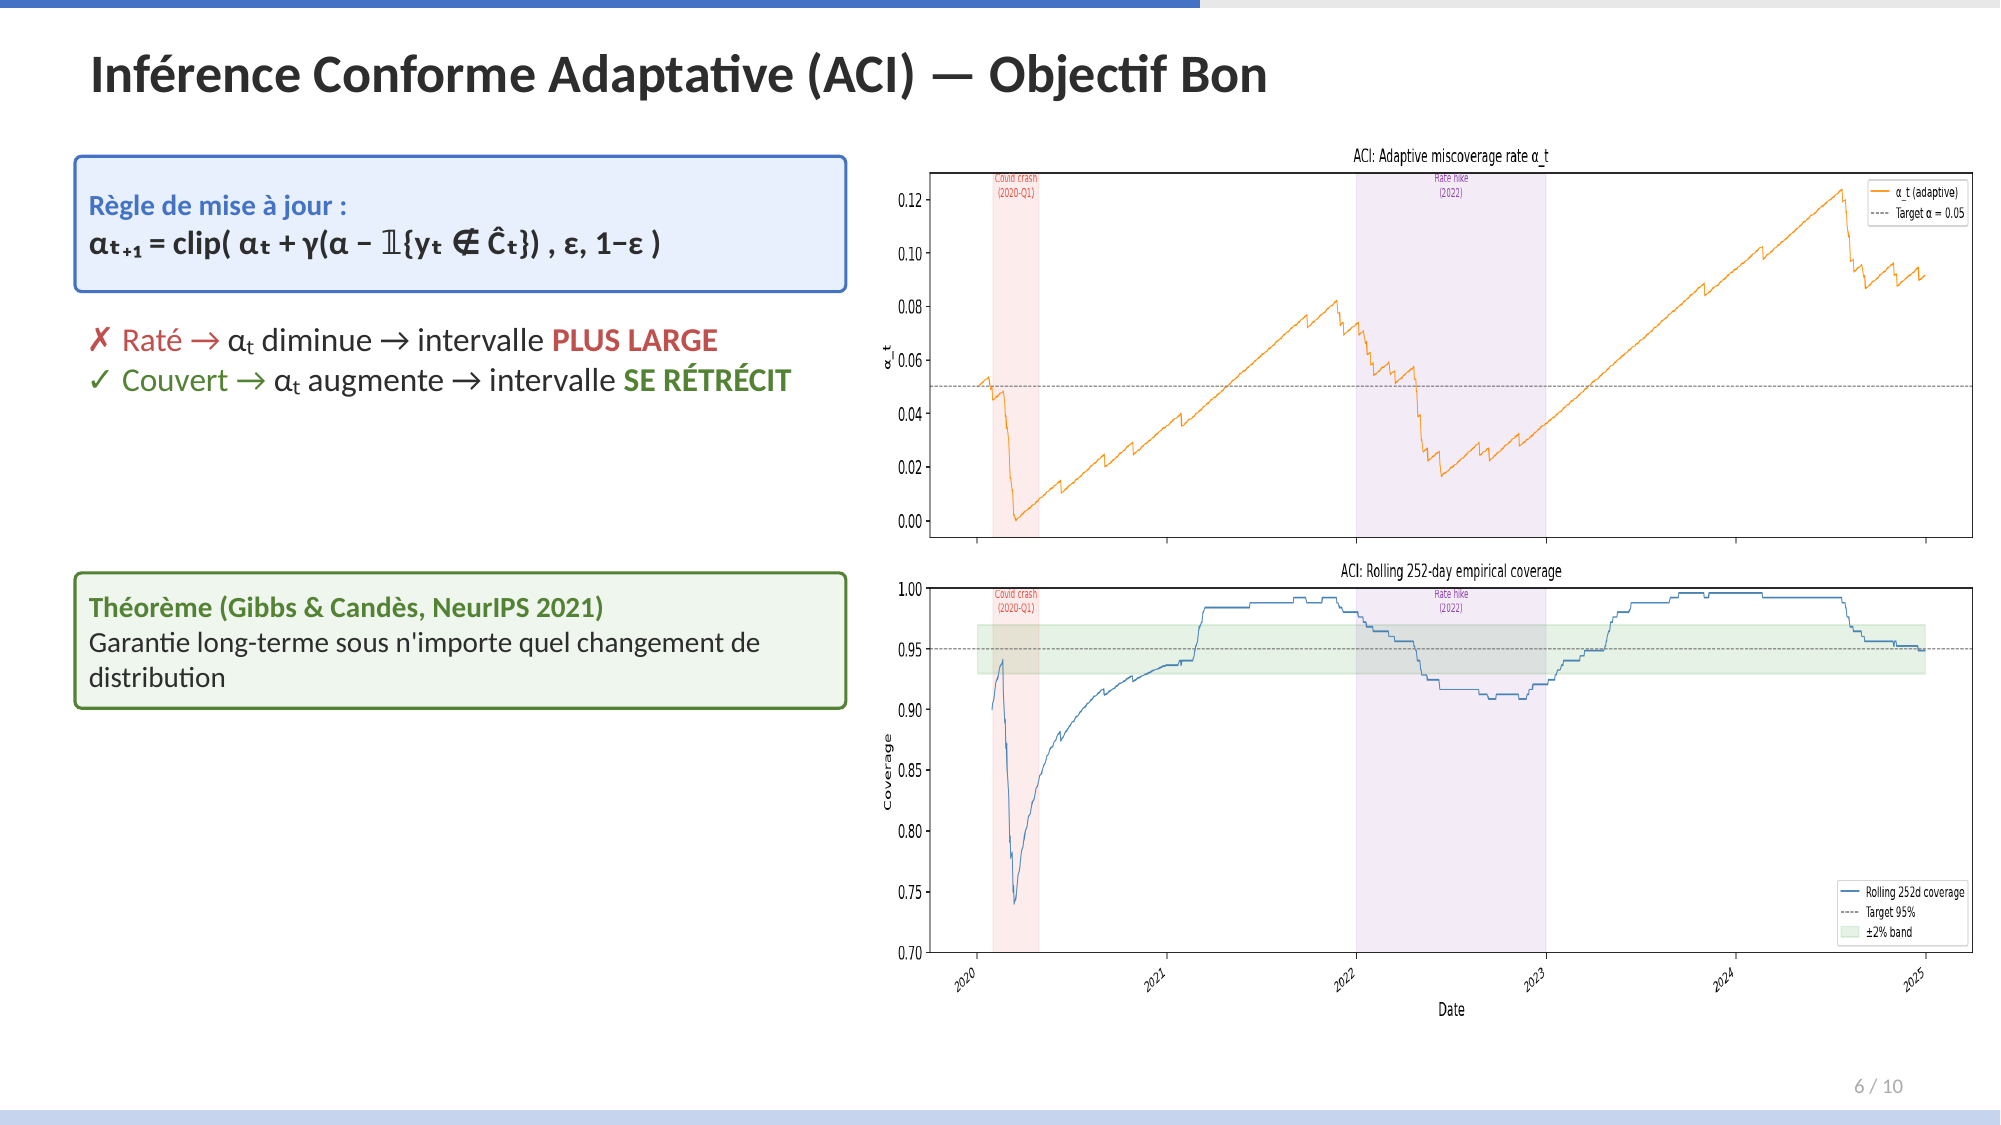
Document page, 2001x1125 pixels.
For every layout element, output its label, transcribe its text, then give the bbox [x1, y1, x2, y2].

text_box ✗ Raté → αₜ diminue → intervalle PLUS LARGE ✓ Couvert → αₜ augmente → intervalle SE RÉTRÉCIT [75, 312, 846, 542]
text_box Inférence Conforme Adaptative (ACI) — Objectif Bon [75, 31, 1930, 126]
text_box Théorème (Gibbs & Candès, NeurIPS 2021) Garantie long-terme sous n'importe quel changement de distribution [74, 572, 846, 709]
text_box [0, 0, 2000, 8]
text_box 6 / 10 [1854, 1046, 1937, 1098]
text_box Règle de mise à jour : αₜ₊₁ = clip( αₜ + γ(α − 𝟙{yₜ ∉ Ĉₜ}) , ε, 1−ε ) [74, 156, 846, 292]
picture [875, 135, 1980, 1032]
